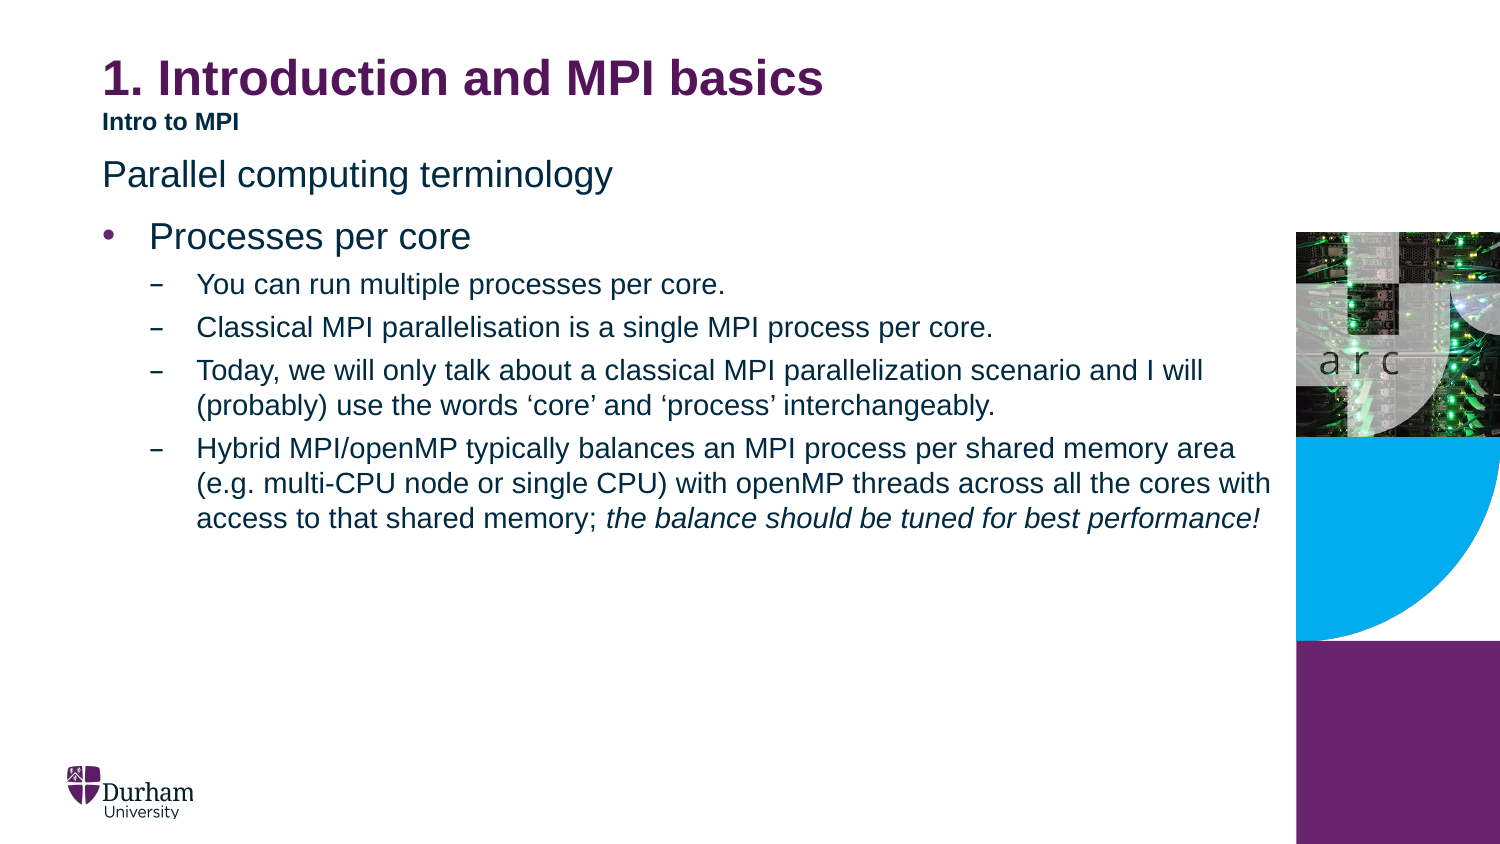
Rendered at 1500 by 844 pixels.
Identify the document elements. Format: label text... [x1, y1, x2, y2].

list Parallel computing terminology Processes per core You can run multiple processes per core. Classical MPI parallelisation is a single MPI process per core. Today, we will only talk about a classical MPI parallelization scenario and I will (probably) use the words ‘core’ and ‘process’ interchangeably. Hybrid MPI/openMP typically balances an MPI process per shared memory area (e.g. multi-CPU node or single CPU) with openMP threads across all the cores with access to that shared memory; the balance should be tuned for best performance! [101, 150, 1297, 488]
picture [1332, 467, 1500, 640]
picture [1296, 232, 1500, 436]
picture [67, 766, 193, 819]
title 1. Introduction and MPI basics Intro to MPI [101, 45, 1399, 187]
text_box [1296, 640, 1500, 844]
